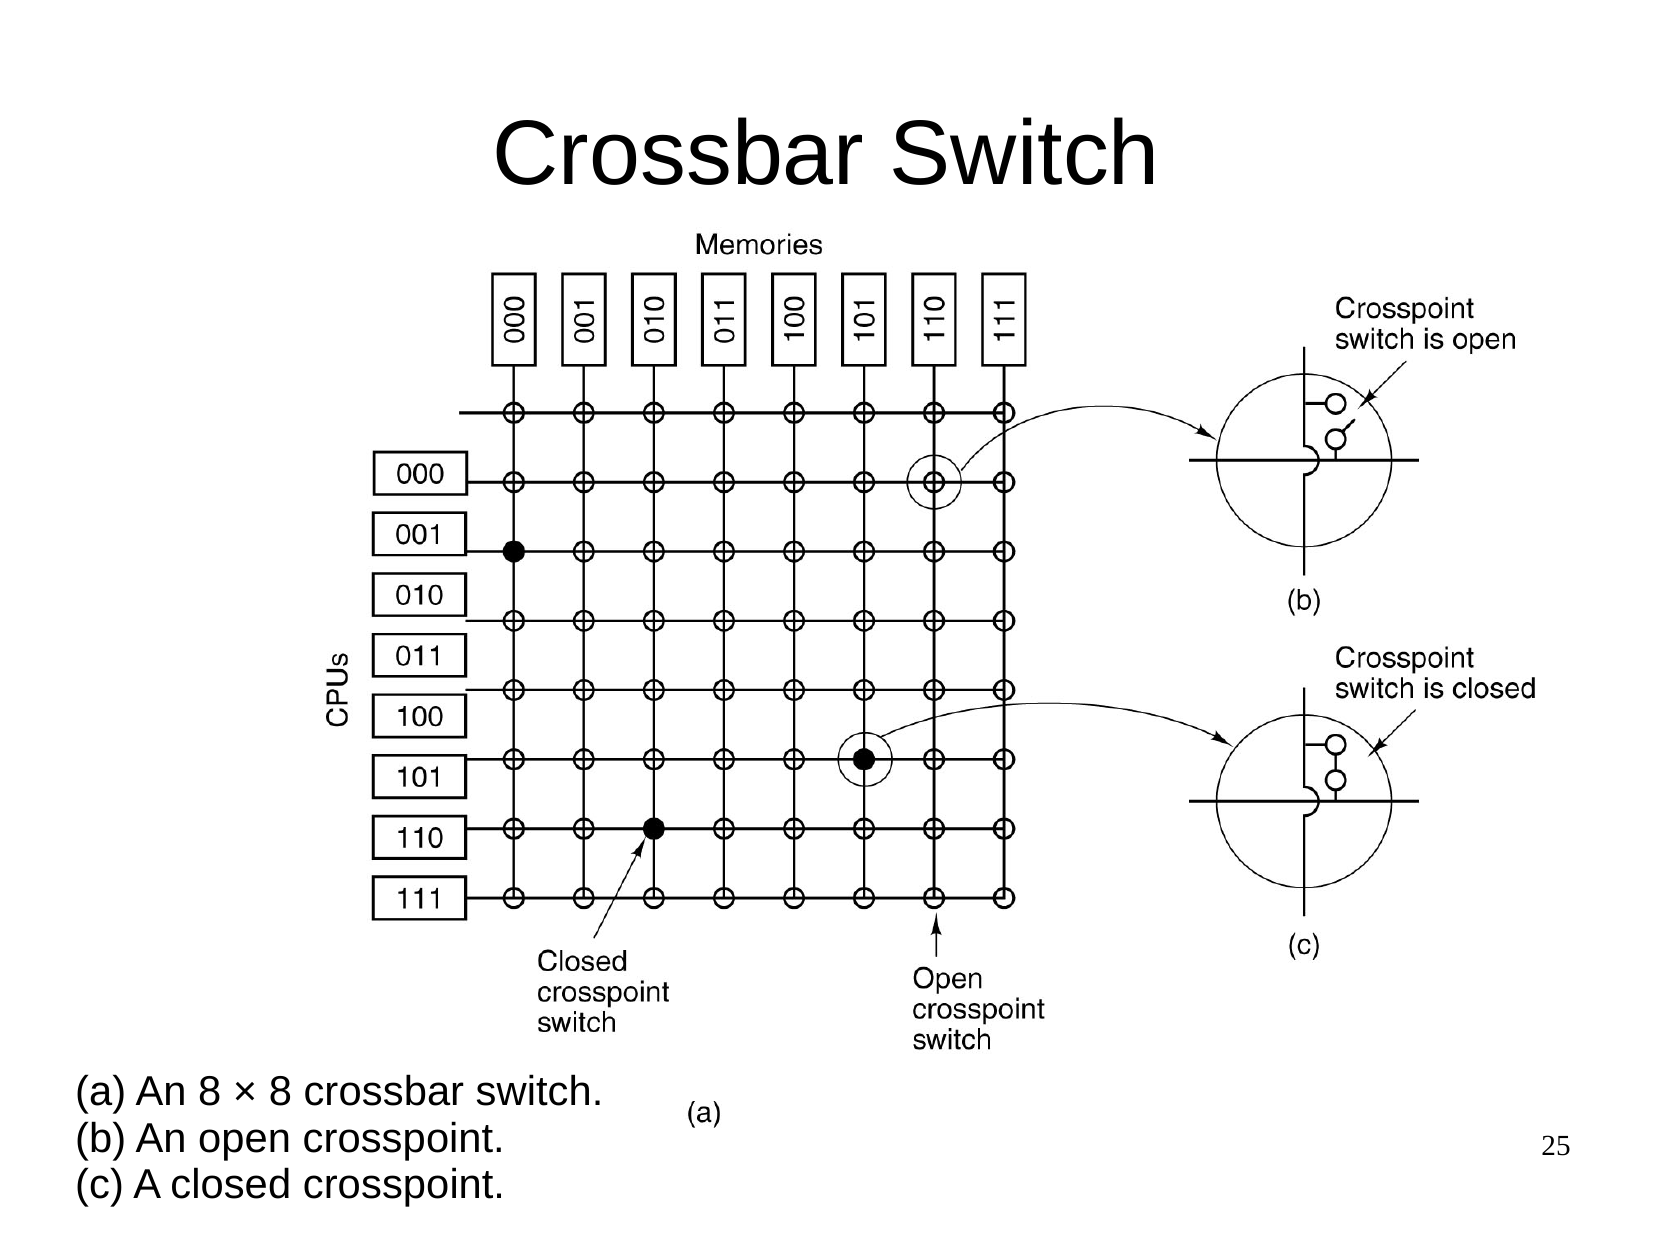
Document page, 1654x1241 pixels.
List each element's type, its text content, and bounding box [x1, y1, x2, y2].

title Crossbar Switch [82, 49, 1571, 257]
picture [320, 227, 1536, 1128]
text_box (a) An 8 × 8 crossbar switch. (b) An open crosspoint. (c) A closed crosspoint. [60, 1060, 630, 1217]
